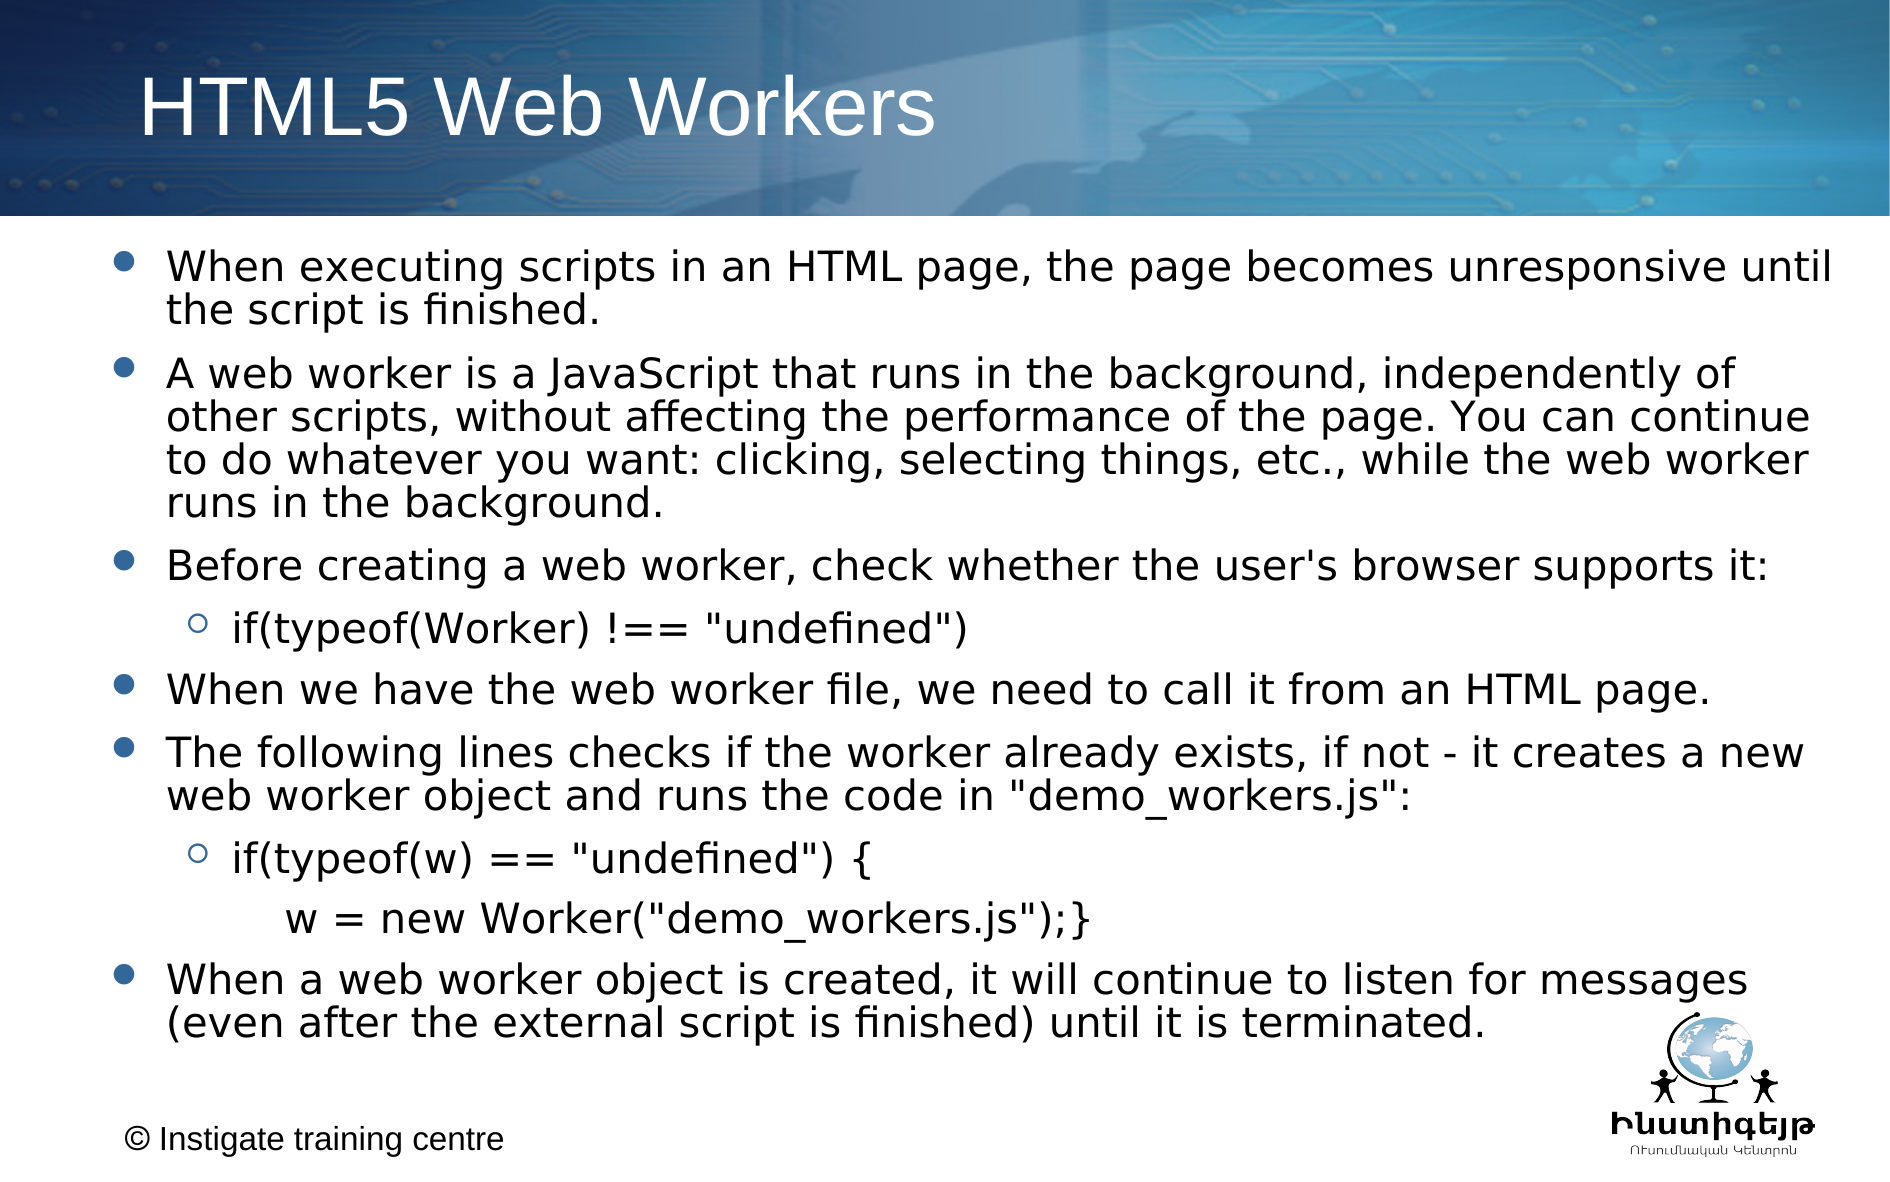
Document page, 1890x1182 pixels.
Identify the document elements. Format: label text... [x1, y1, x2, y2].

picture [1612, 1012, 1815, 1157]
text_box HTML5 Web Workers [138, 82, 1801, 90]
picture [0, 0, 1890, 216]
list When executing scripts in an HTML page, the page becomes unresponsive until the script is finished. A web worker is a JavaScript that runs in the background, independently of other scripts, without affecting the performance of the page. You can continue to do whatever you want: clicking, selecting things, etc., while the web worker runs in the background. Before creating a web worker, check whether the user's browser supports it: if(typeof(Worker) !== "undefined") When we have the web worker file, we need to call it from an HTML page. The following lines checks if the worker already exists, if not - it creates a new web worker object and runs the code in "demo_workers.js": if(typeof(w) == "undefined") { w = new Worker("demo_workers.js");} When a web worker object is created, it will continue to listen for messages (even after the external script is finished) until it is terminated. [110, 247, 1838, 274]
